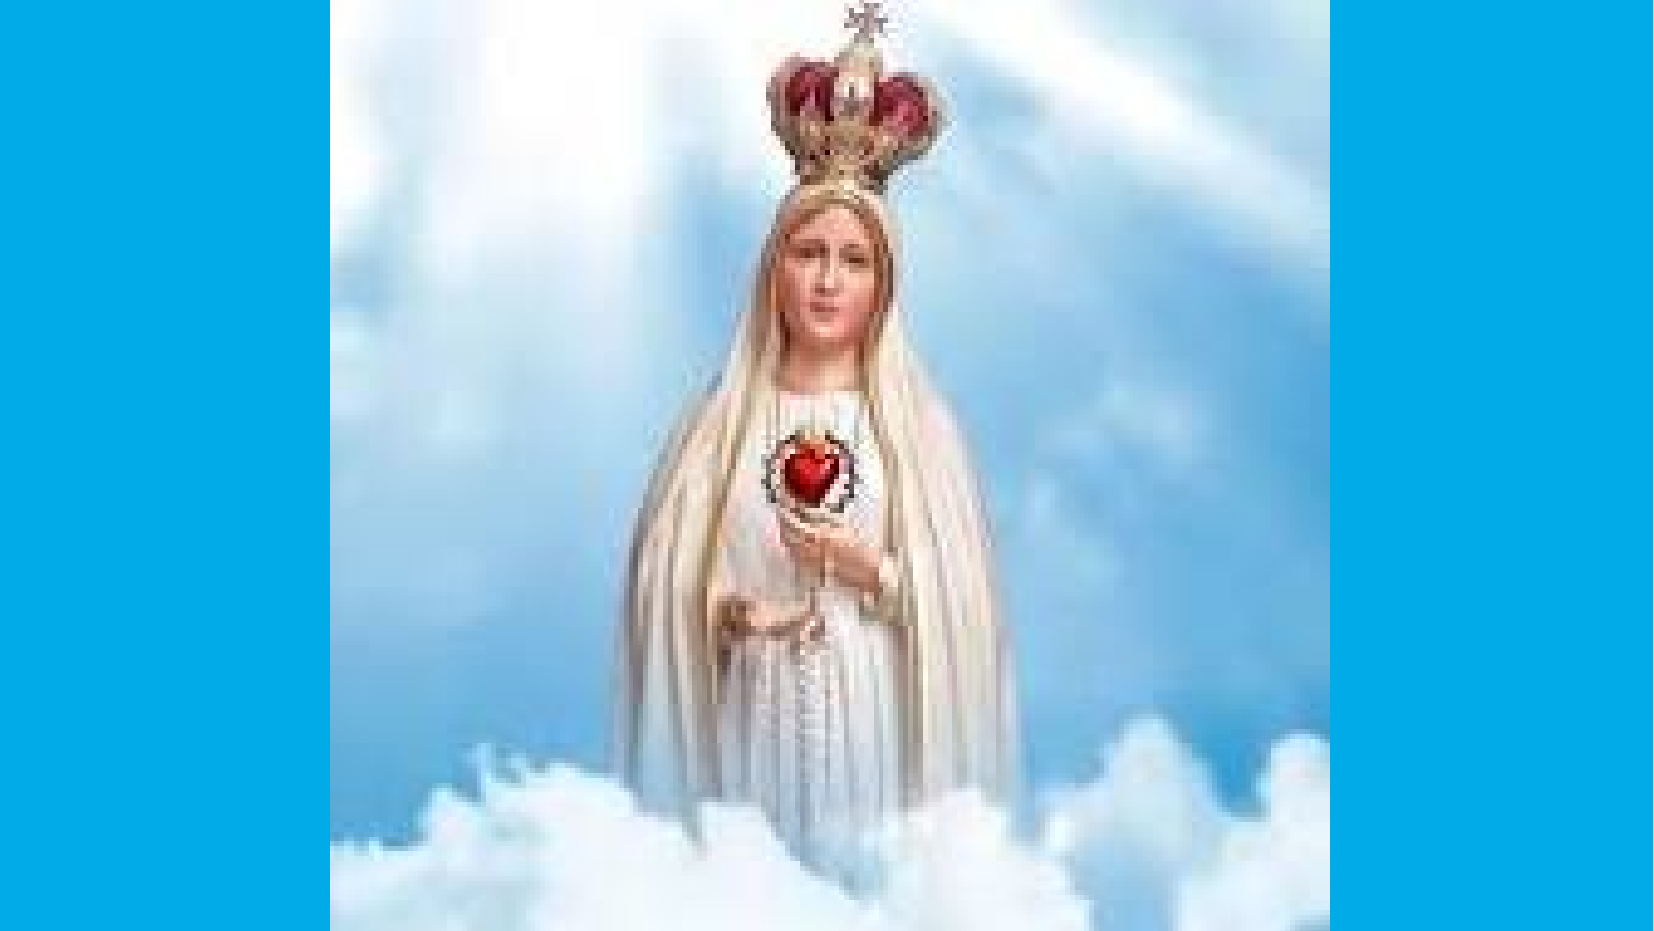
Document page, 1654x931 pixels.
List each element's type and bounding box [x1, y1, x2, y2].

picture [331, 0, 1329, 931]
